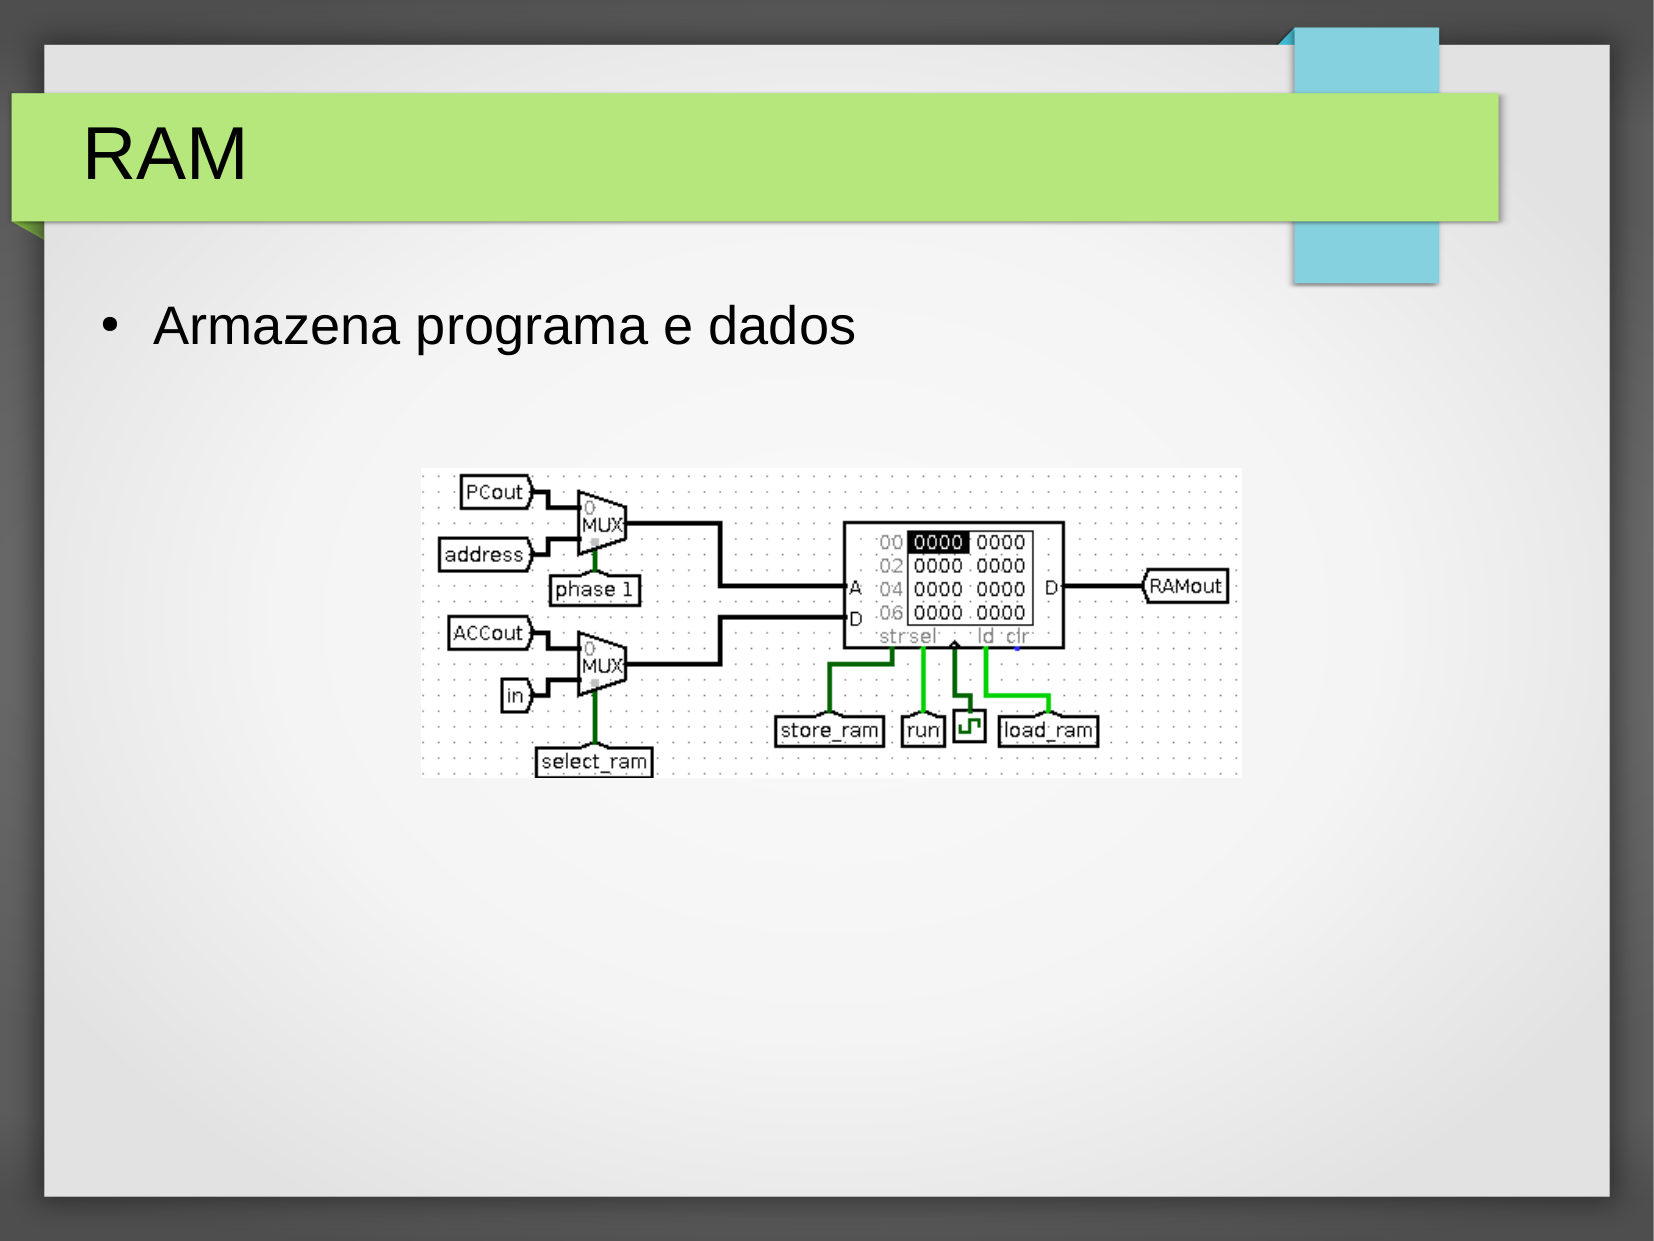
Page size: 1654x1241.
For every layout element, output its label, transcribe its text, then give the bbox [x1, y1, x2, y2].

title RAM [82, 94, 1264, 213]
picture [0, 0, 1654, 1241]
list Armazena programa e dados [82, 295, 1571, 1015]
